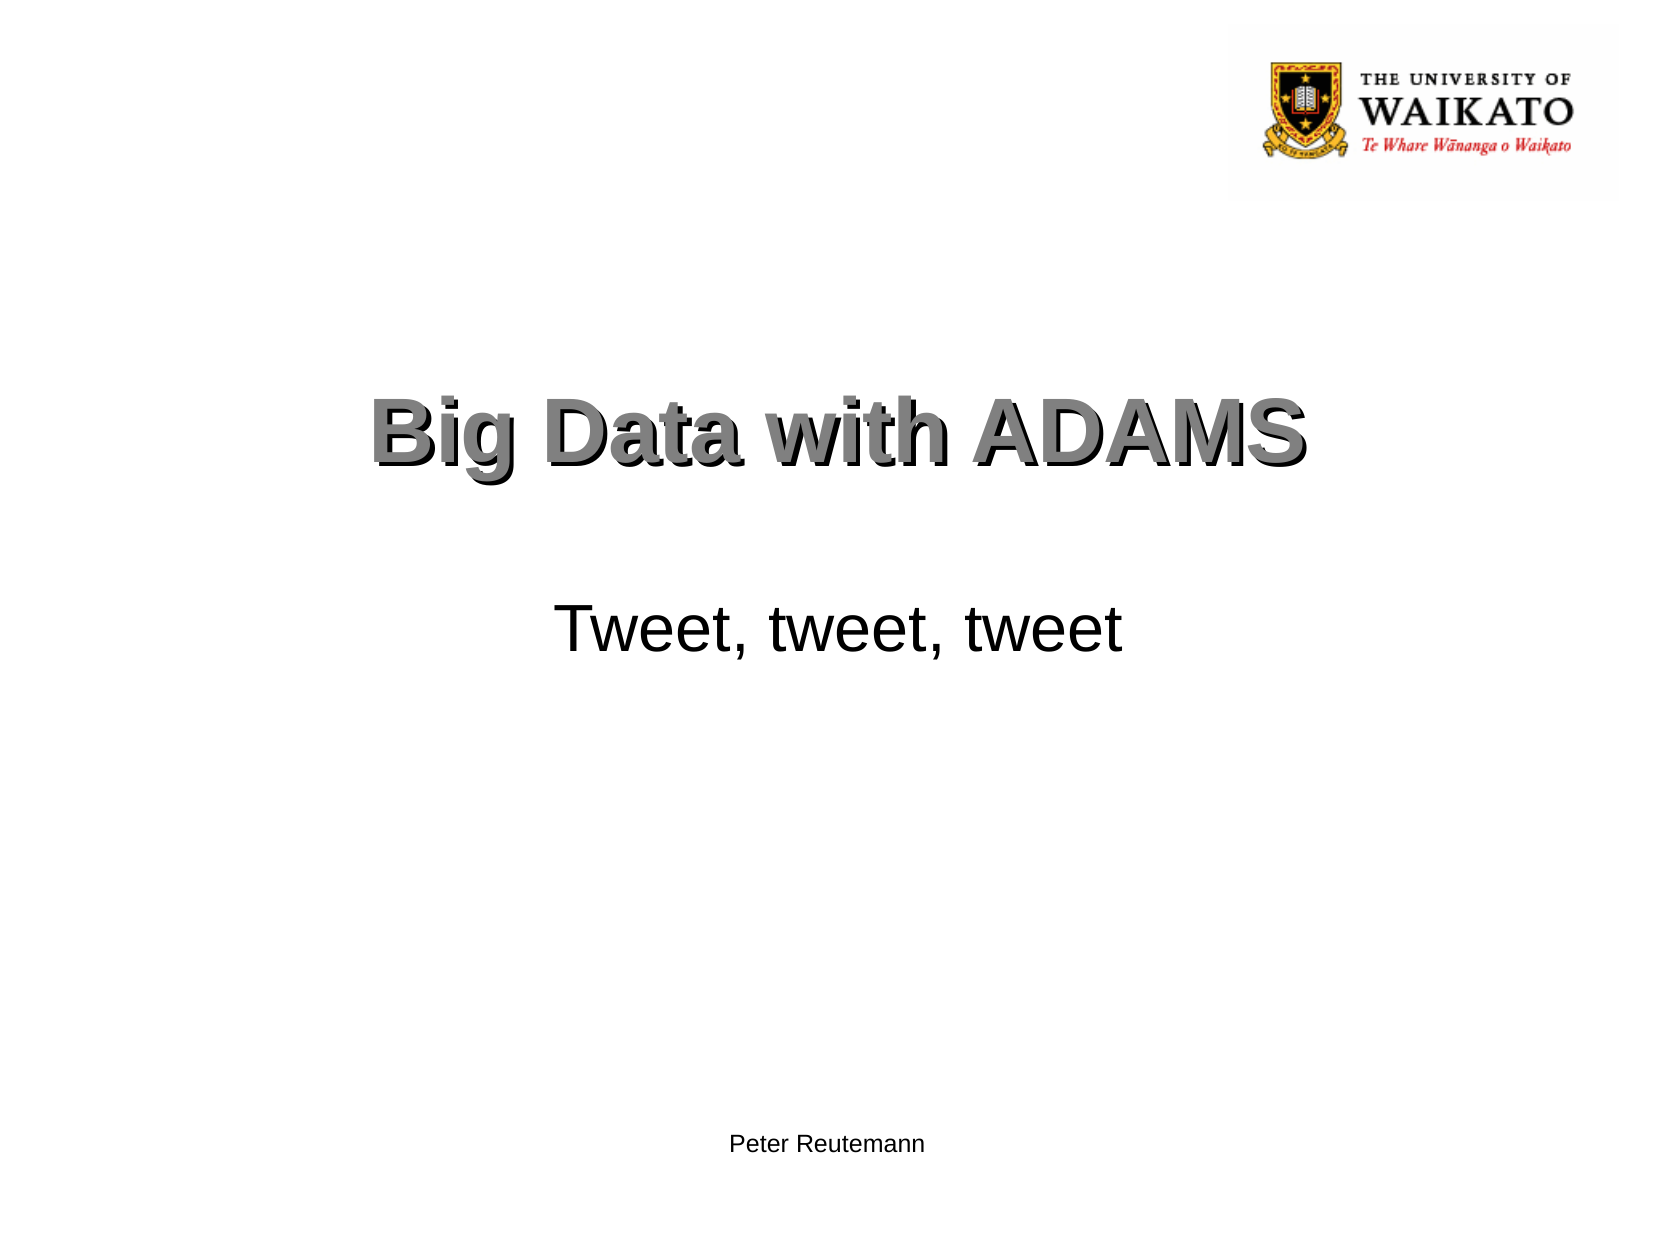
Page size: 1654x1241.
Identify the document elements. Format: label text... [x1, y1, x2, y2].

subtitle Tweet, tweet, tweet [94, 590, 1583, 739]
picture [1228, 24, 1619, 201]
title Big Data with ADAMS [94, 326, 1583, 535]
